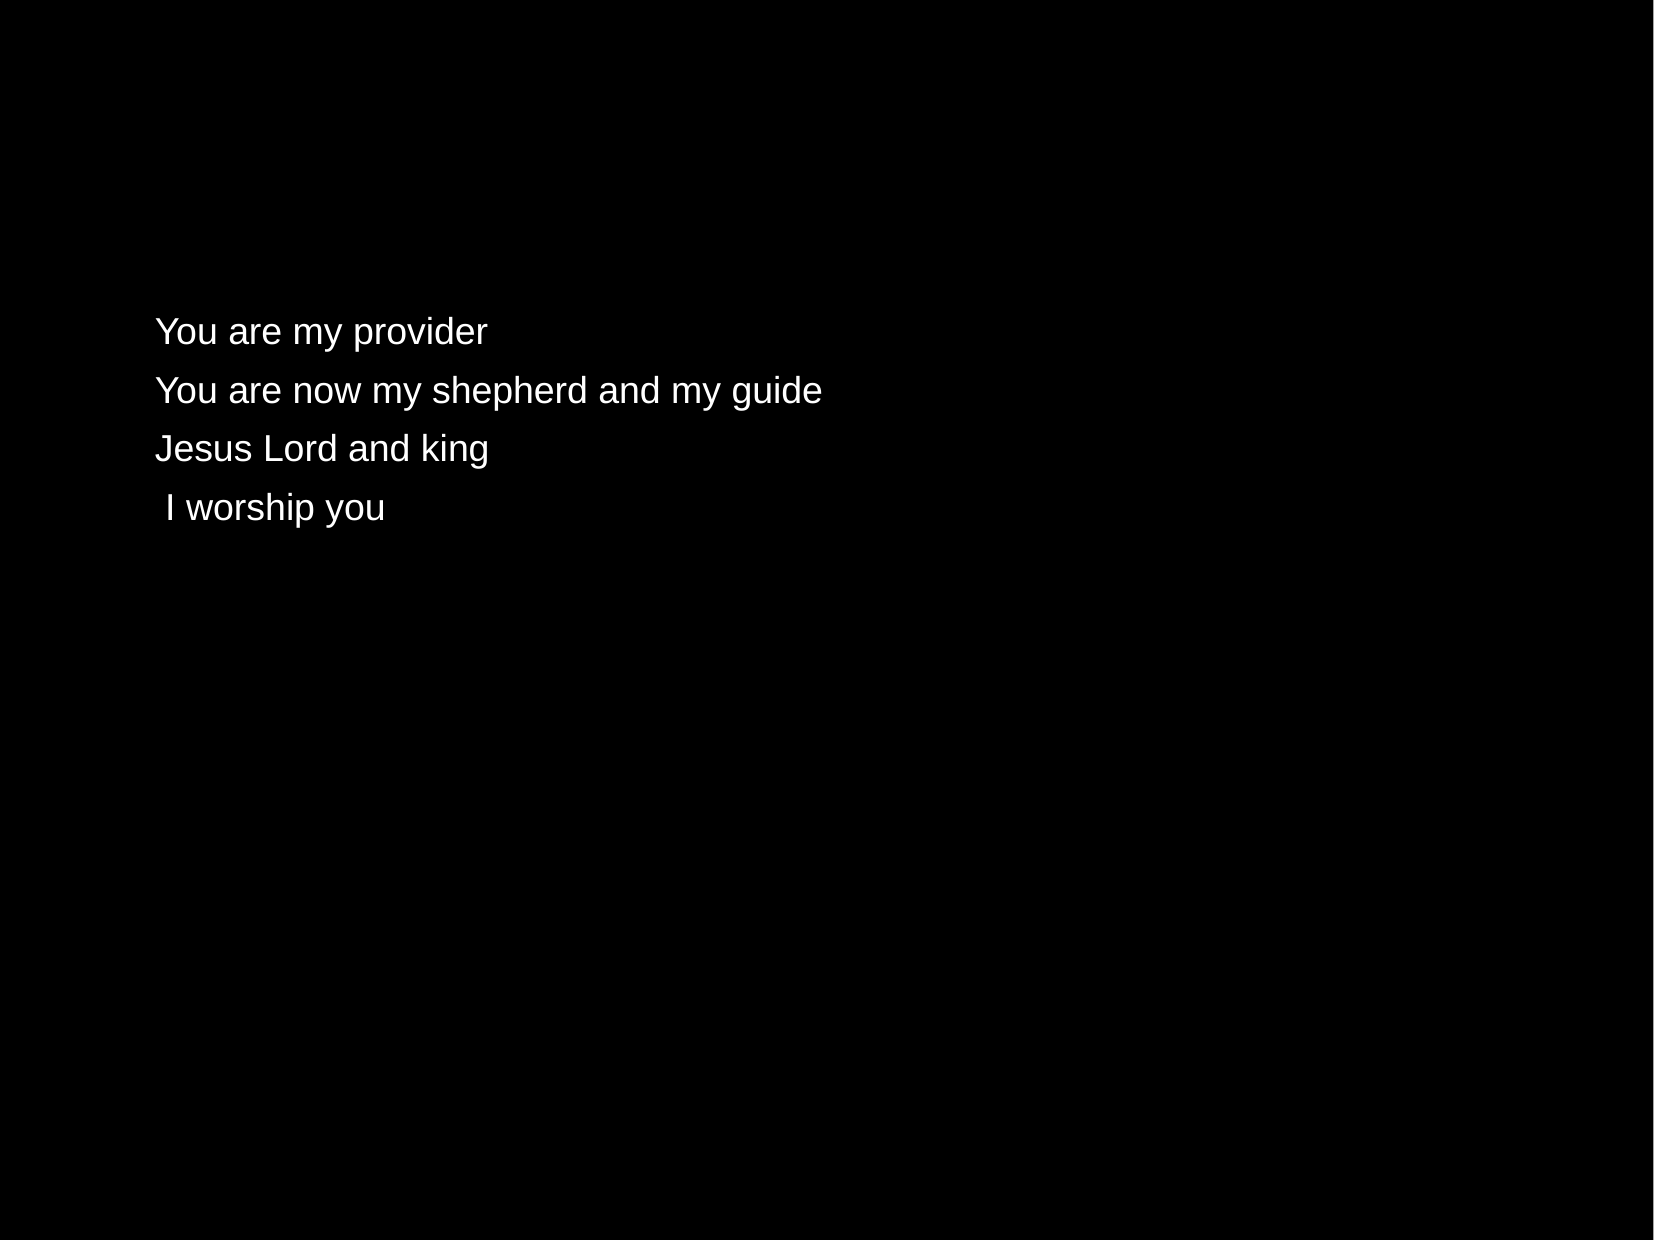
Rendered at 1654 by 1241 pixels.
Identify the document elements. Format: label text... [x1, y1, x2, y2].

list You are my provider You are now my shepherd and my guide Jesus Lord and king I worship you [68, 303, 1558, 1122]
